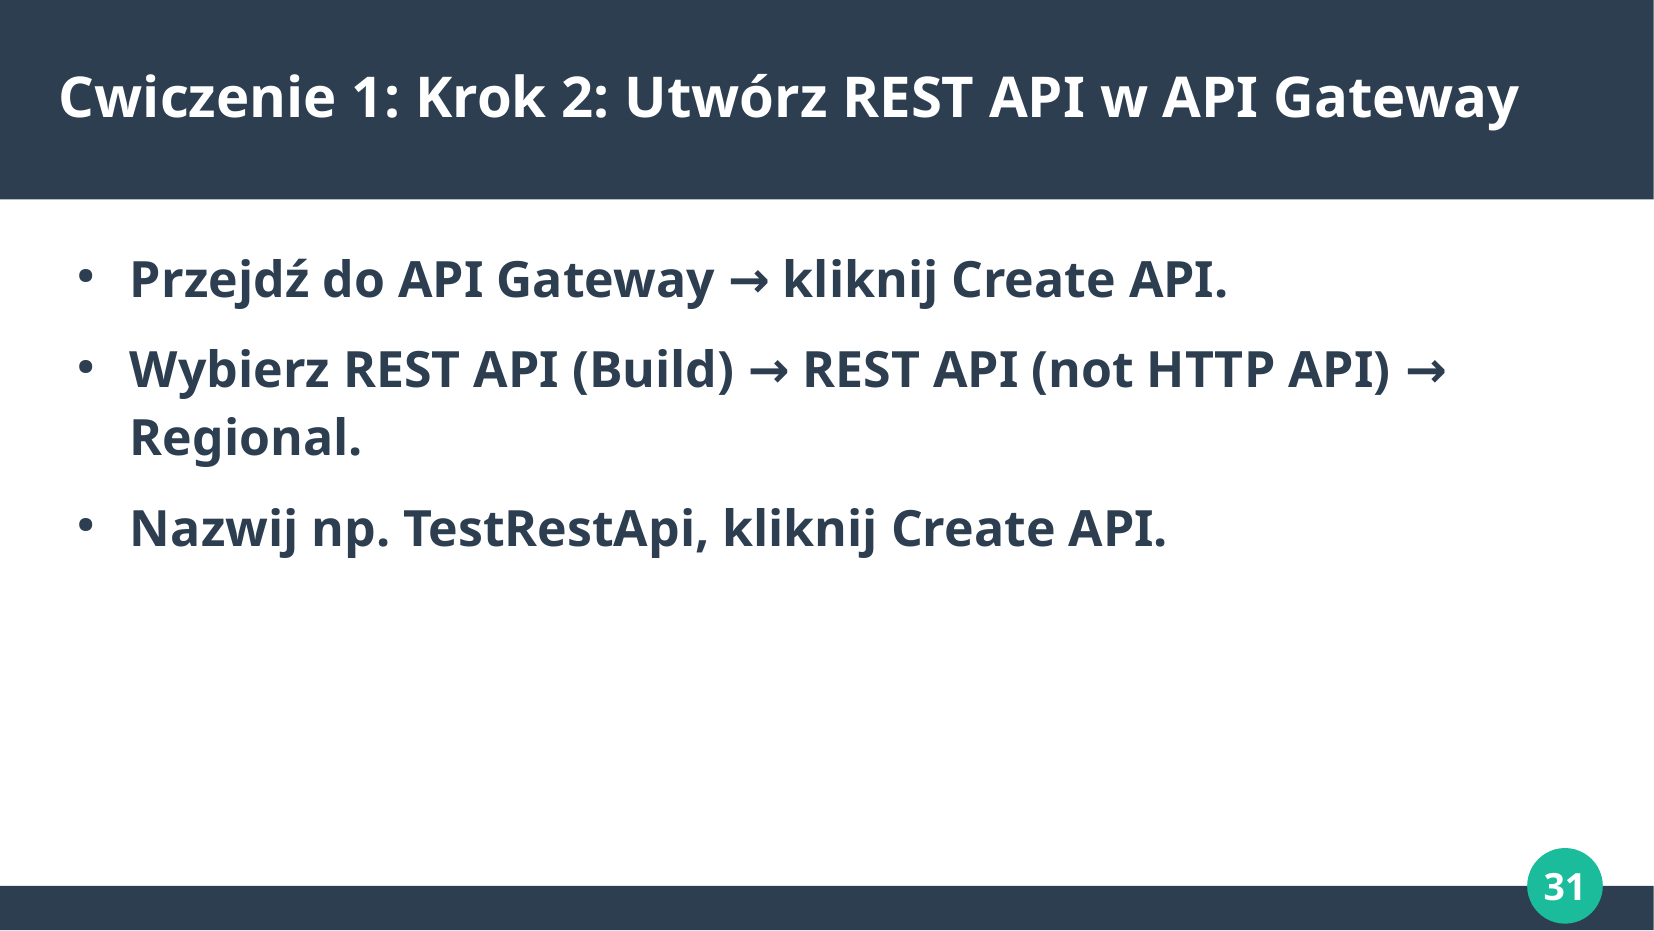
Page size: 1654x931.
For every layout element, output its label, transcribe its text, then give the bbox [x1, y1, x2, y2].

title Cwiczenie 1: Krok 2: Utwórz REST API w API Gateway [59, 37, 1595, 156]
list Przejdź do API Gateway → kliknij Create API. Wybierz REST API (Build) → REST API (not HTTP API) → Regional. Nazwij np. TestRestApi, kliknij Create API. [59, 243, 1538, 864]
